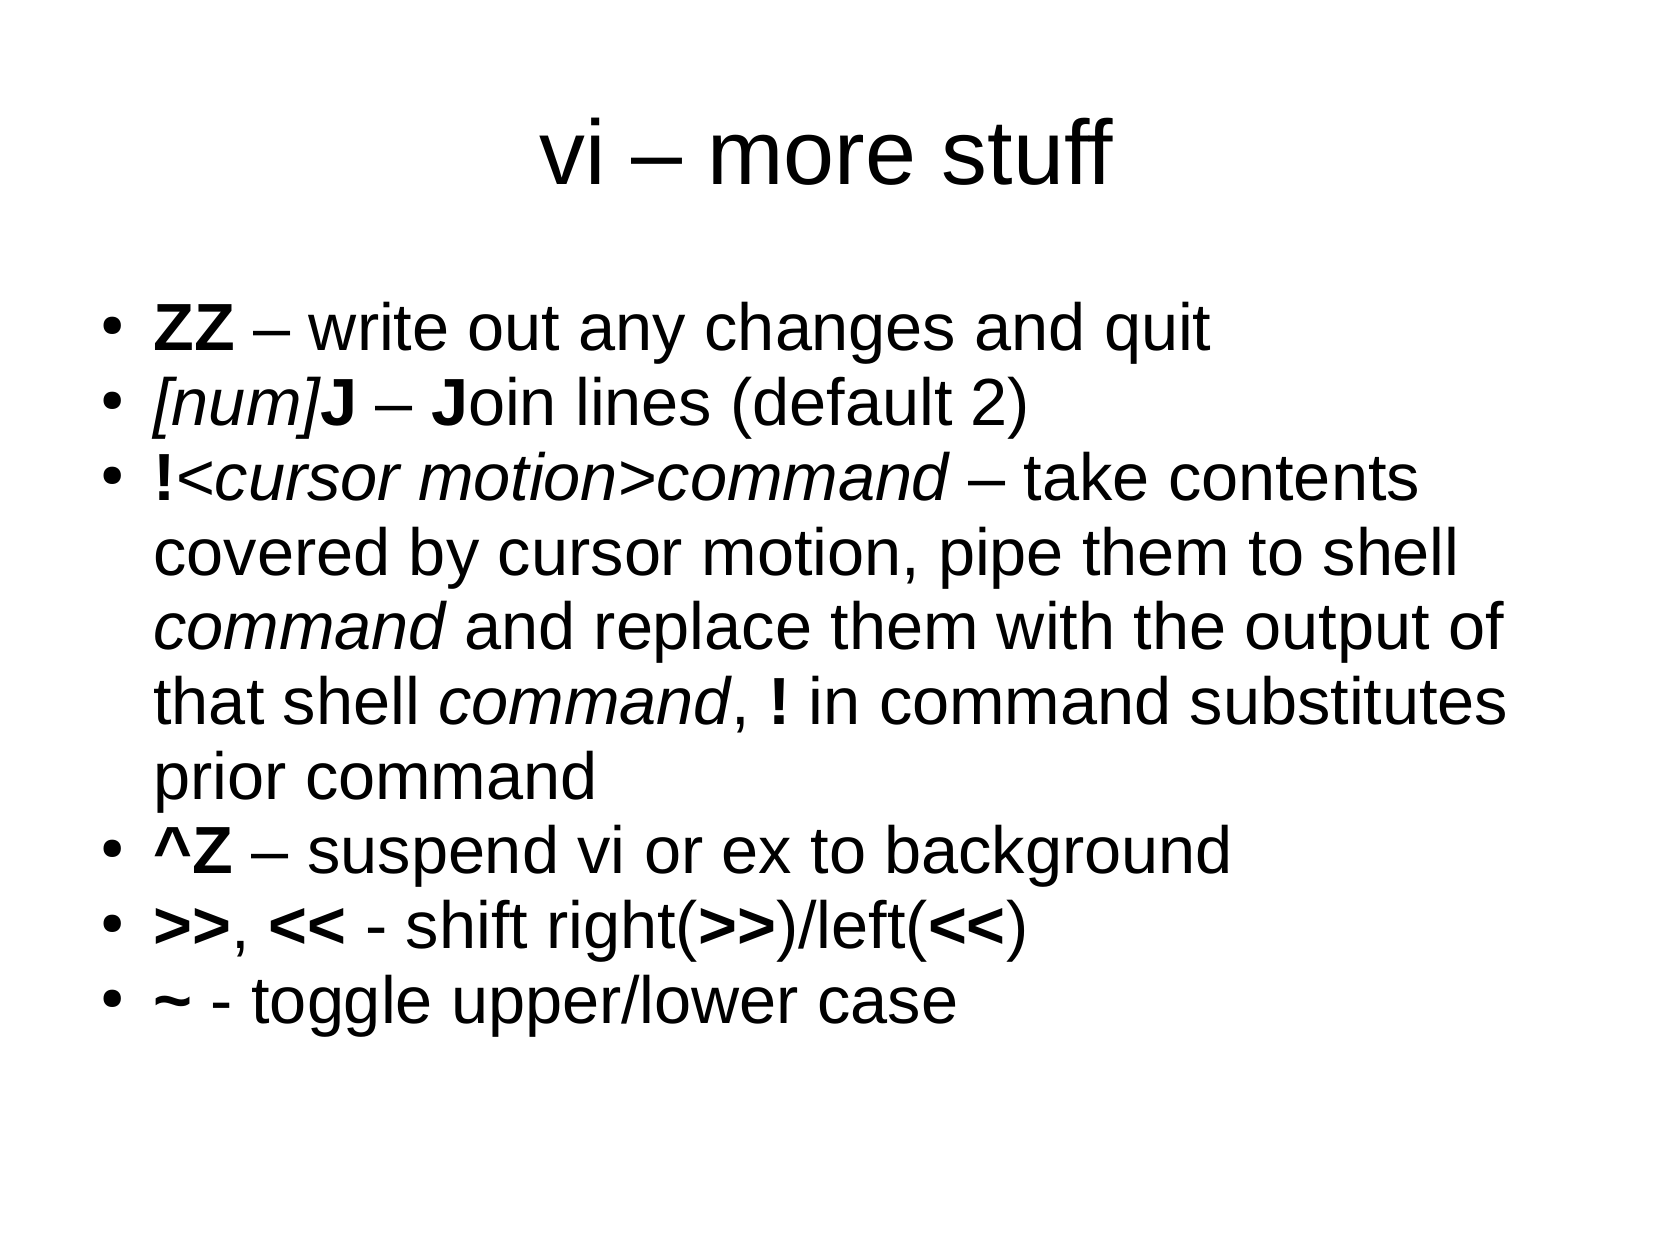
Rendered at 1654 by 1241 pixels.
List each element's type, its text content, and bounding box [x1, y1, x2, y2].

list ZZ – write out any changes and quit [num]J – Join lines (default 2) !<cursor motion>command – take contents covered by cursor motion, pipe them to shell command and replace them with the output of that shell command, ! in command substitutes prior command ^Z – suspend vi or ex to background >>, << - shift right(>>)/left(<<) ~ - toggle upper/lower case [82, 290, 1571, 1094]
title vi – more stuff [82, 56, 1571, 250]
